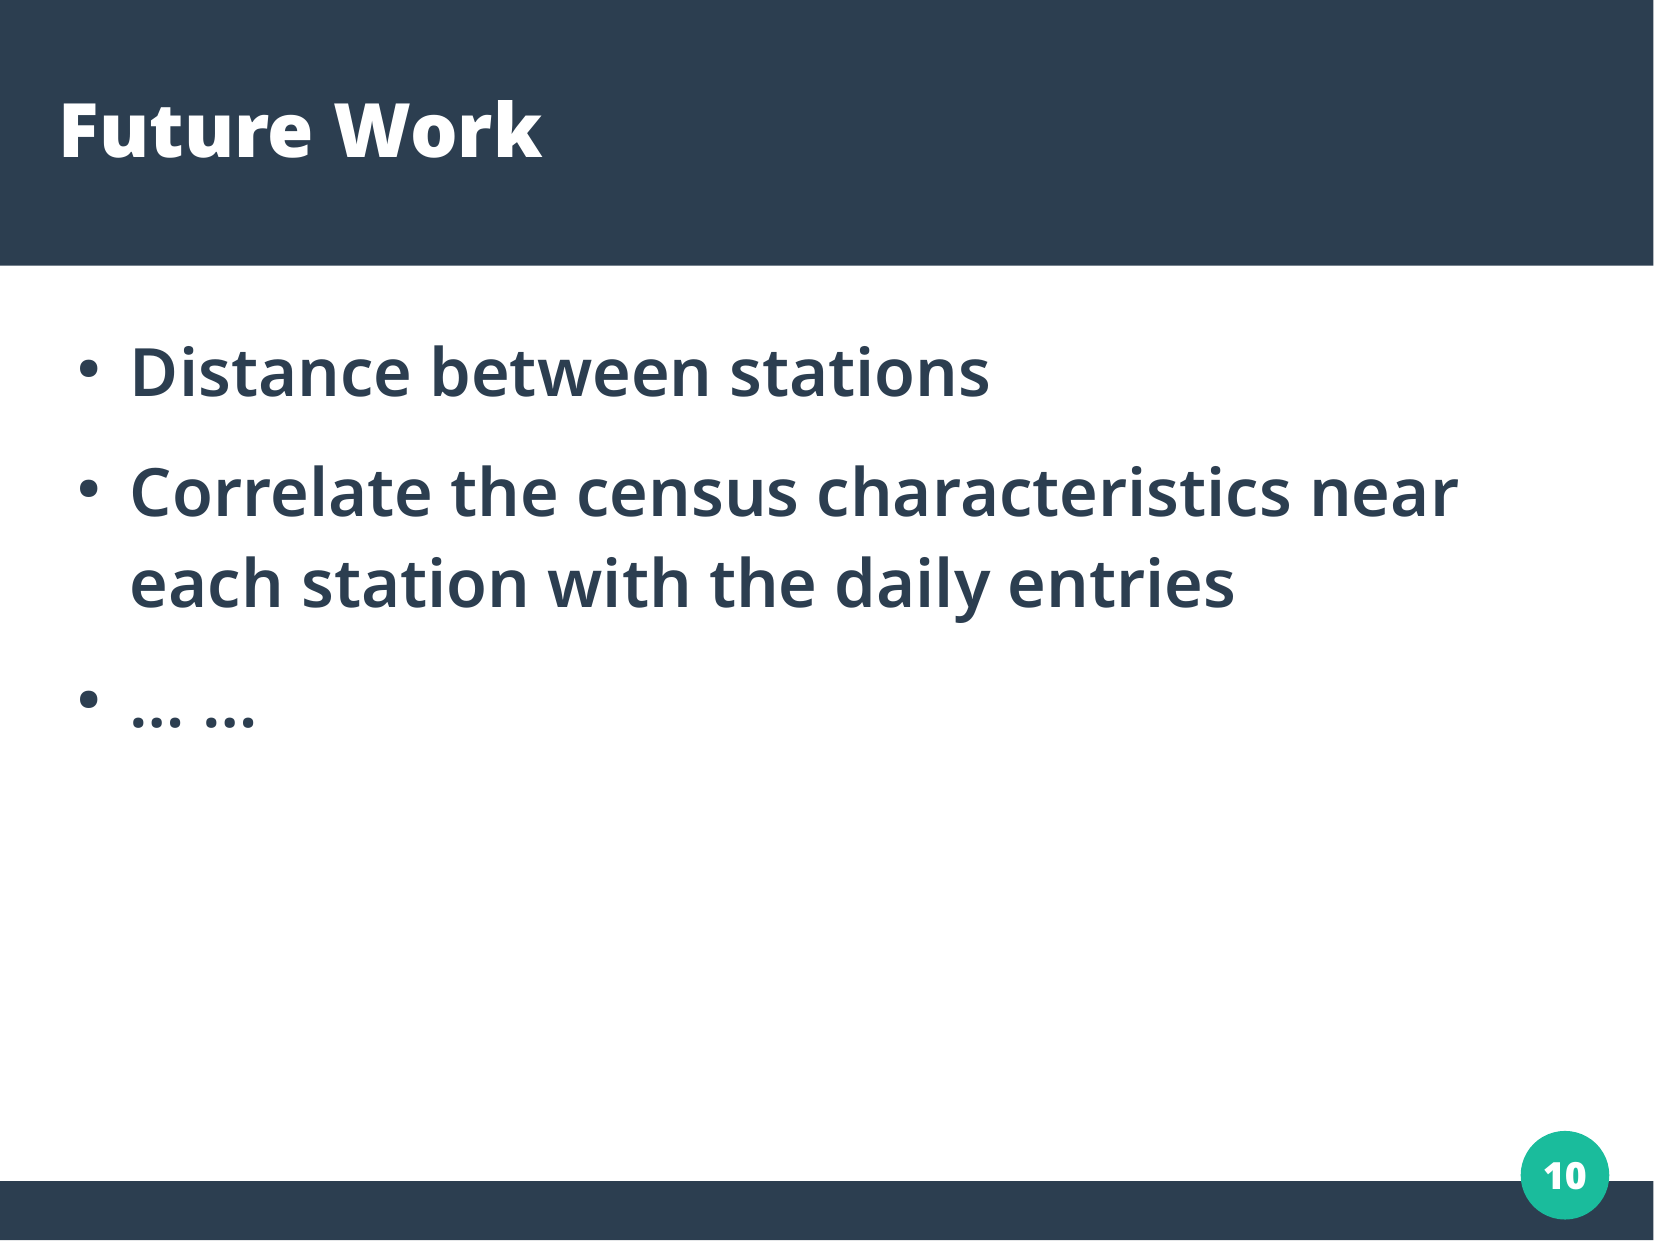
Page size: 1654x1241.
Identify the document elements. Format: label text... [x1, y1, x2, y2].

list Distance between stations Correlate the census characteristics near each station with the daily entries … … [59, 324, 1595, 1152]
title Future Work [59, 49, 1595, 207]
